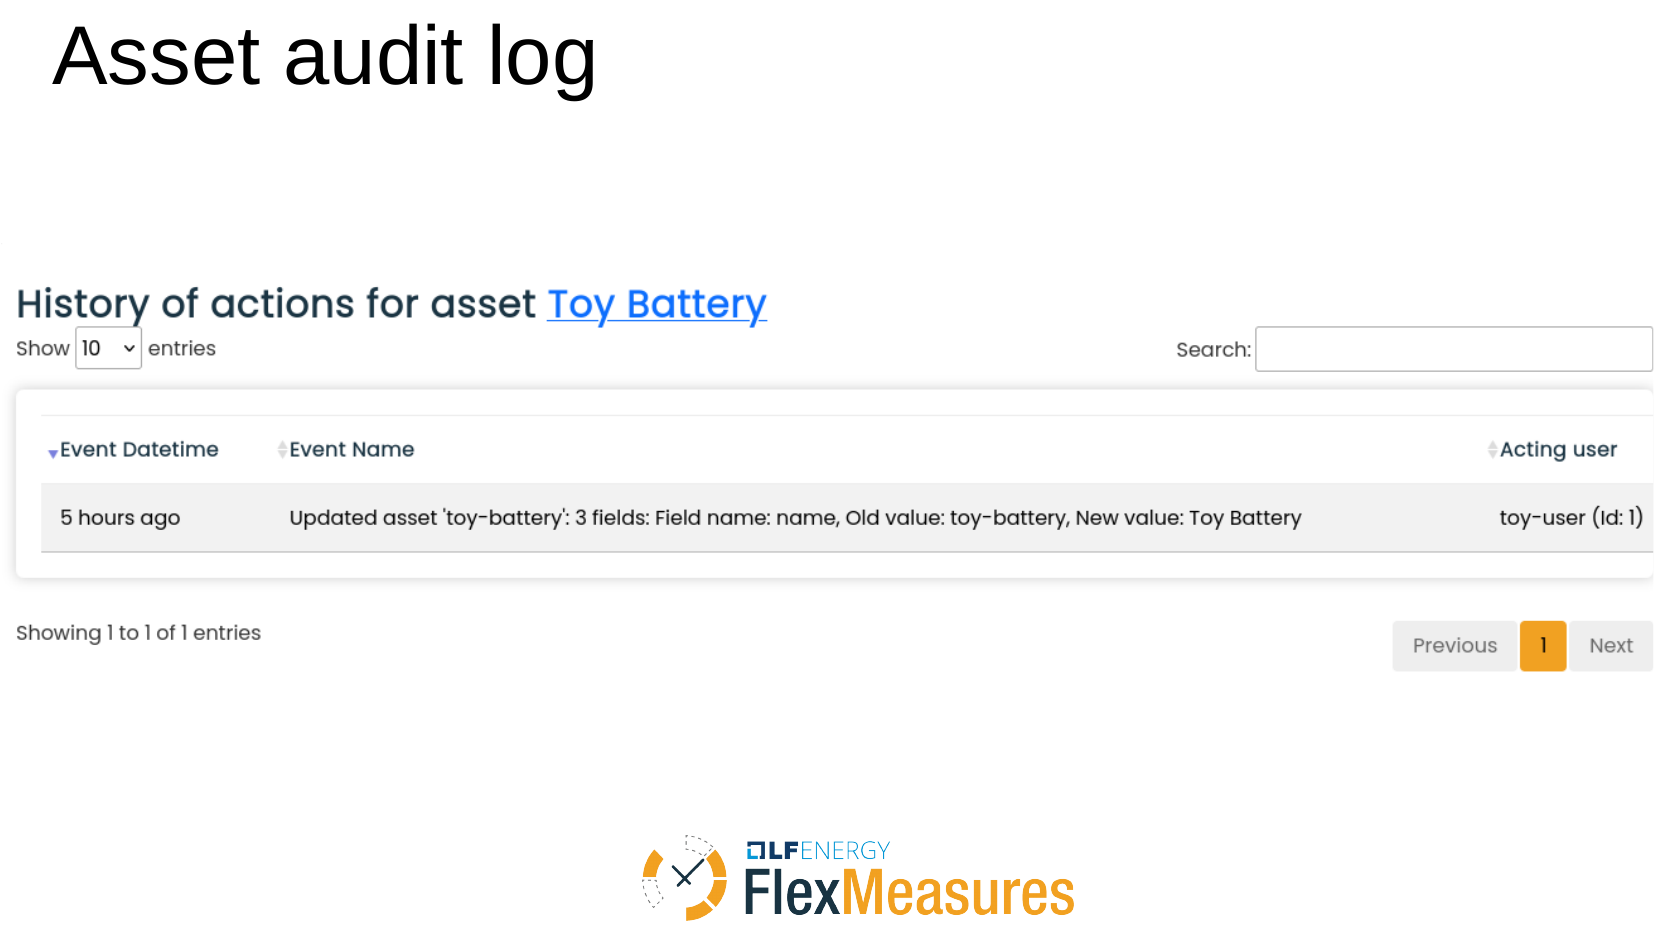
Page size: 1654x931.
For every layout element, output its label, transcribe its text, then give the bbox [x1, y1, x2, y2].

picture [1, 243, 1654, 688]
picture [642, 835, 1074, 921]
text_box Asset audit log [37, 2, 1576, 185]
